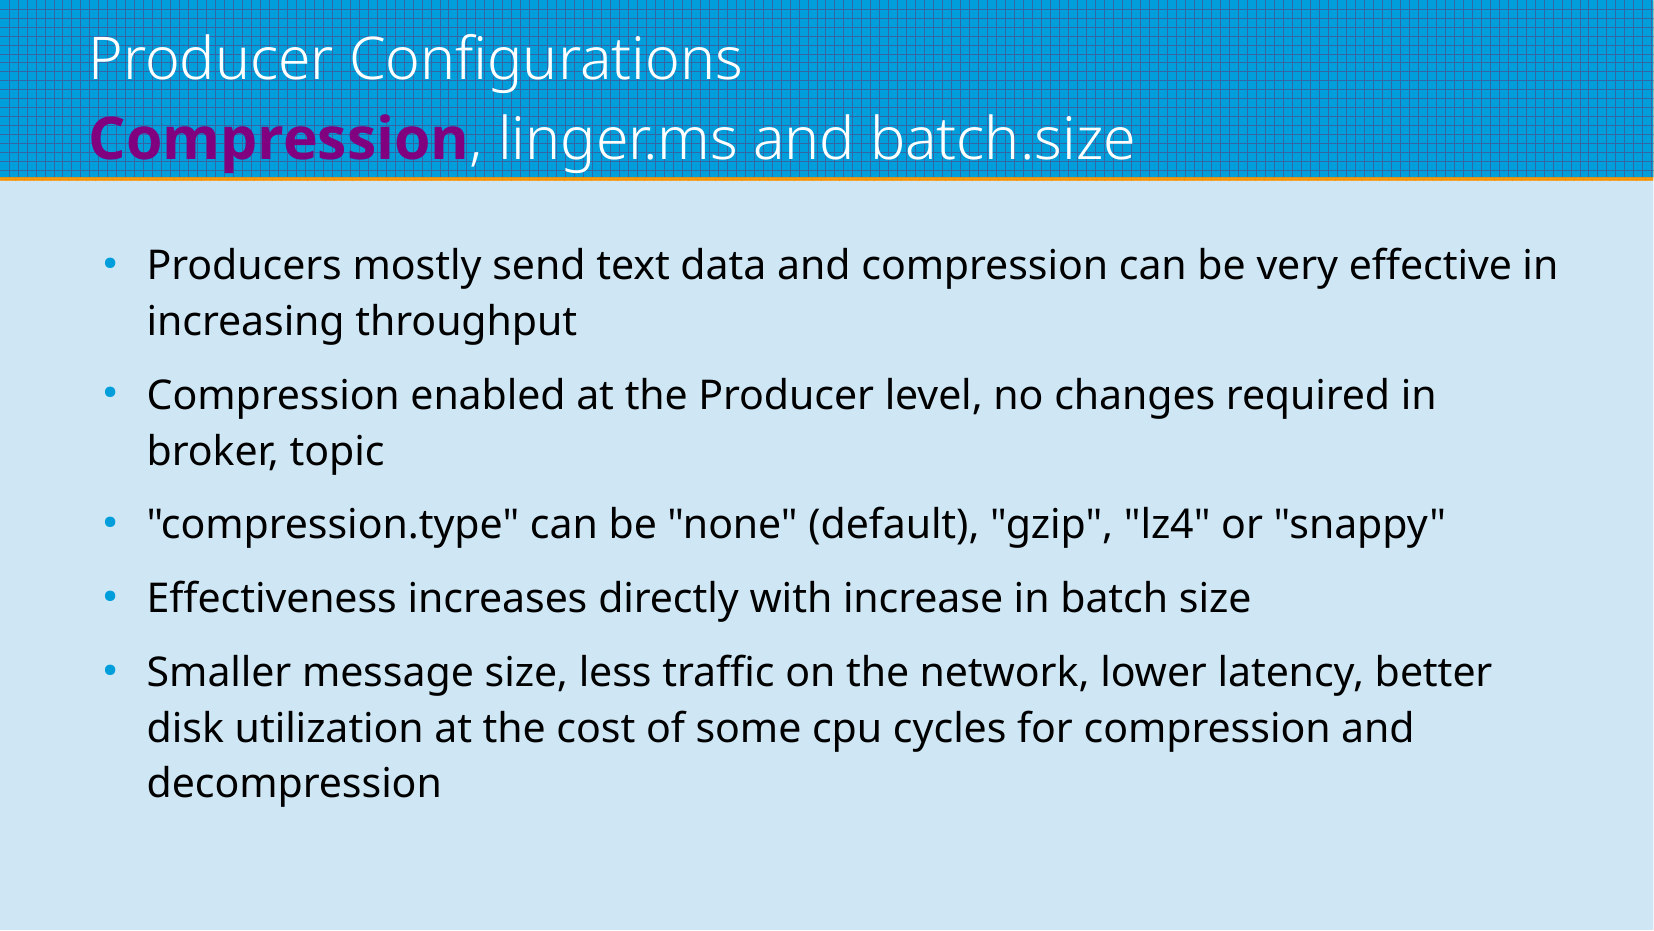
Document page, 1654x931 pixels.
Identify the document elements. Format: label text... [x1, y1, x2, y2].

title Producer Configurations Compression, linger.ms and batch.size [88, 14, 1565, 178]
list Producers mostly send text data and compression can be very effective in increasing throughput Compression enabled at the Producer level, no changes required in broker, topic "compression.type" can be "none" (default), "gzip", "lz4" or "snappy" Effectiveness increases directly with increase in batch size Smaller message size, less traffic on the network, lower latency, better disk utilization at the cost of some cpu cycles for compression and decompression [88, 236, 1565, 813]
